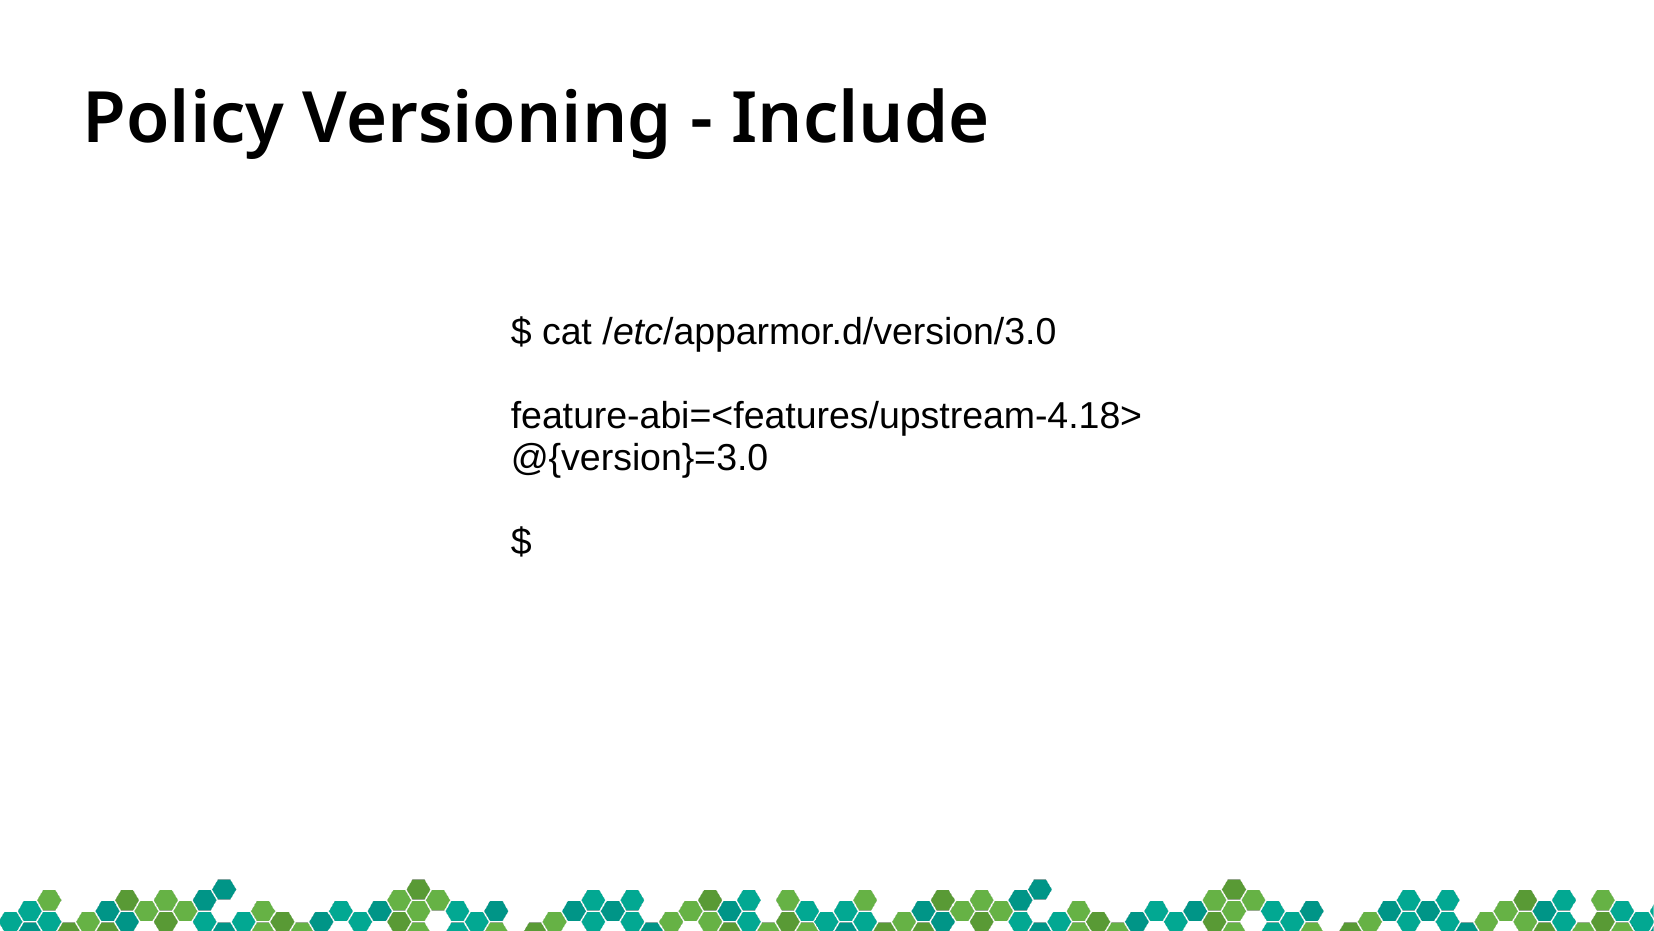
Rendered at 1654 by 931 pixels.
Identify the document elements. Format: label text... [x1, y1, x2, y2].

text_box $ cat /etc/apparmor.d/version/3.0 feature-abi=<features/upstream-4.18> @{version}=3.0 $ [496, 303, 1158, 613]
picture [0, 871, 1654, 931]
title Policy Versioning - Include [82, 37, 1571, 193]
